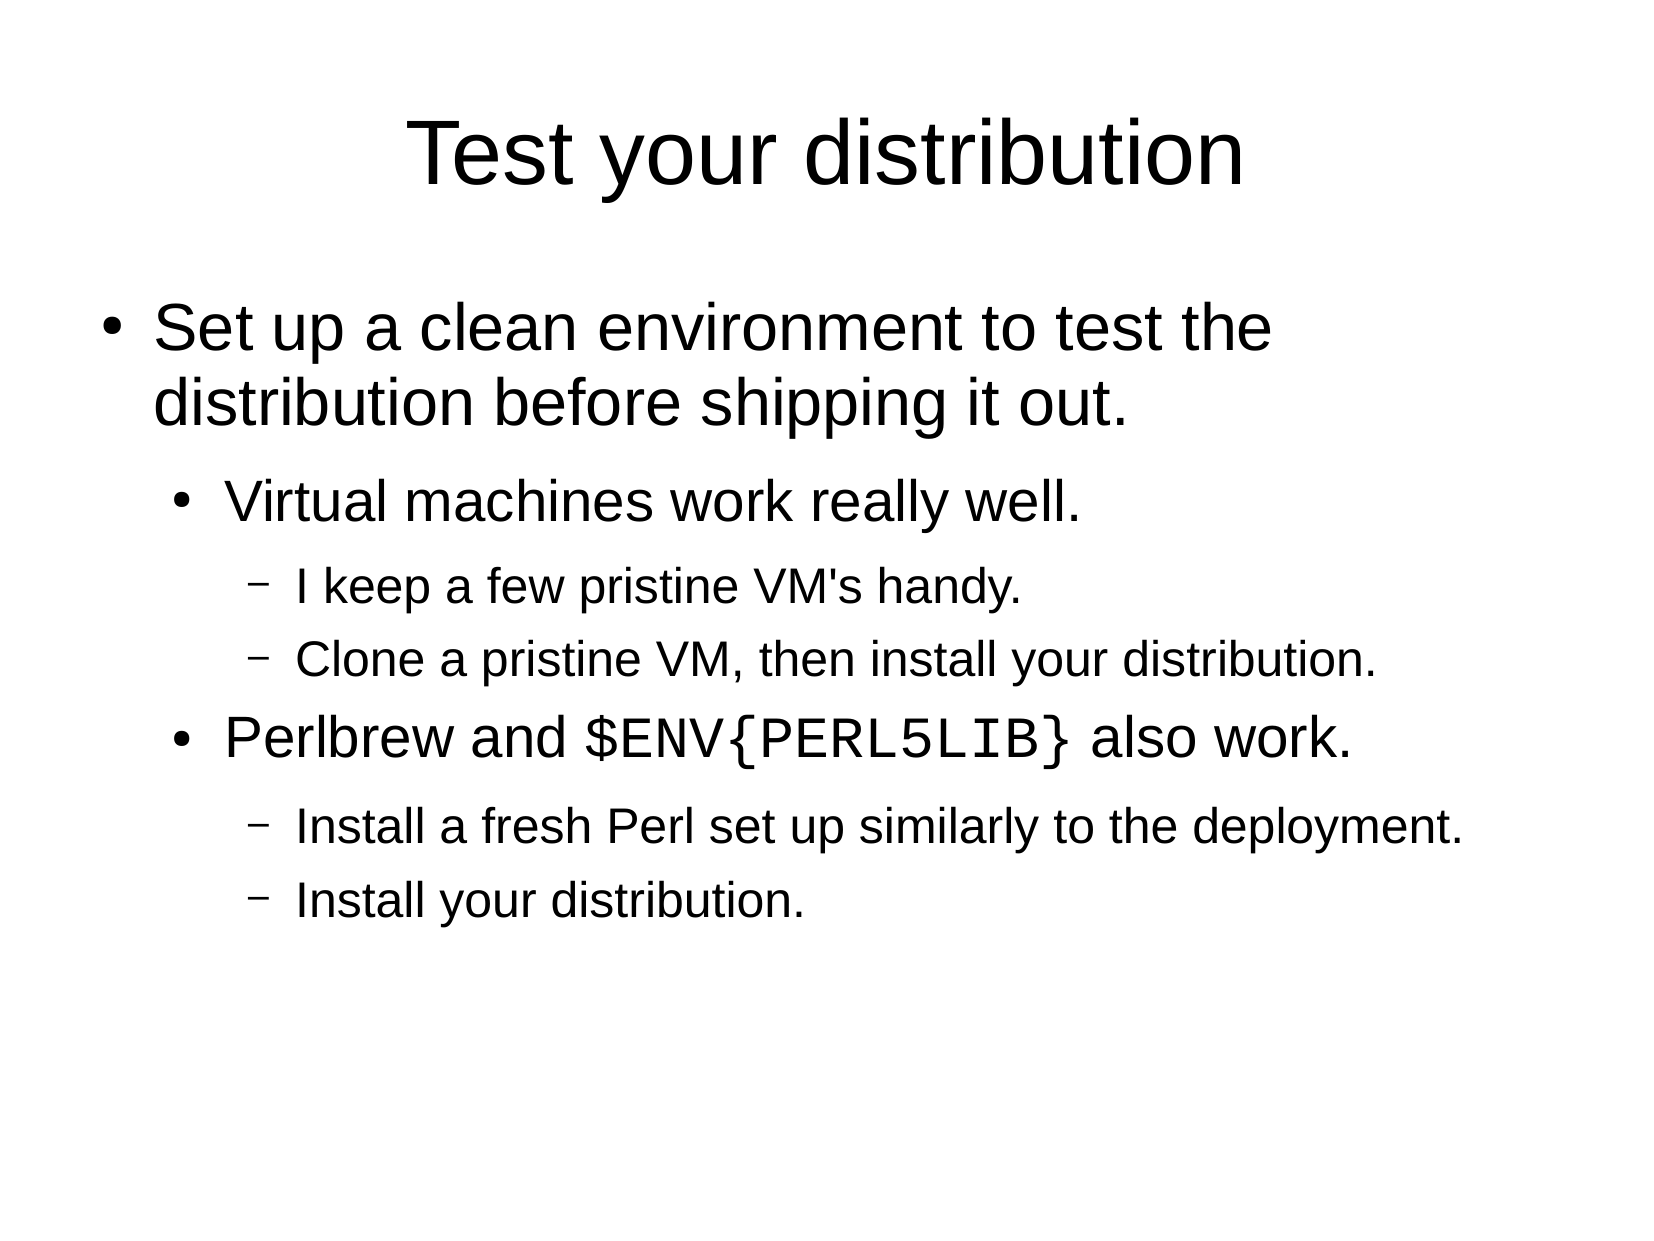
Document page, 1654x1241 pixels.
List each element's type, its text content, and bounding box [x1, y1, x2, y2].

title Test your distribution [82, 49, 1571, 257]
list Set up a clean environment to test the distribution before shipping it out. Virtual machines work really well. I keep a few pristine VM's handy. Clone a pristine VM, then install your distribution. Perlbrew and $ENV{PERL5LIB} also work. Install a fresh Perl set up similarly to the deployment. Install your distribution. [82, 290, 1571, 1109]
